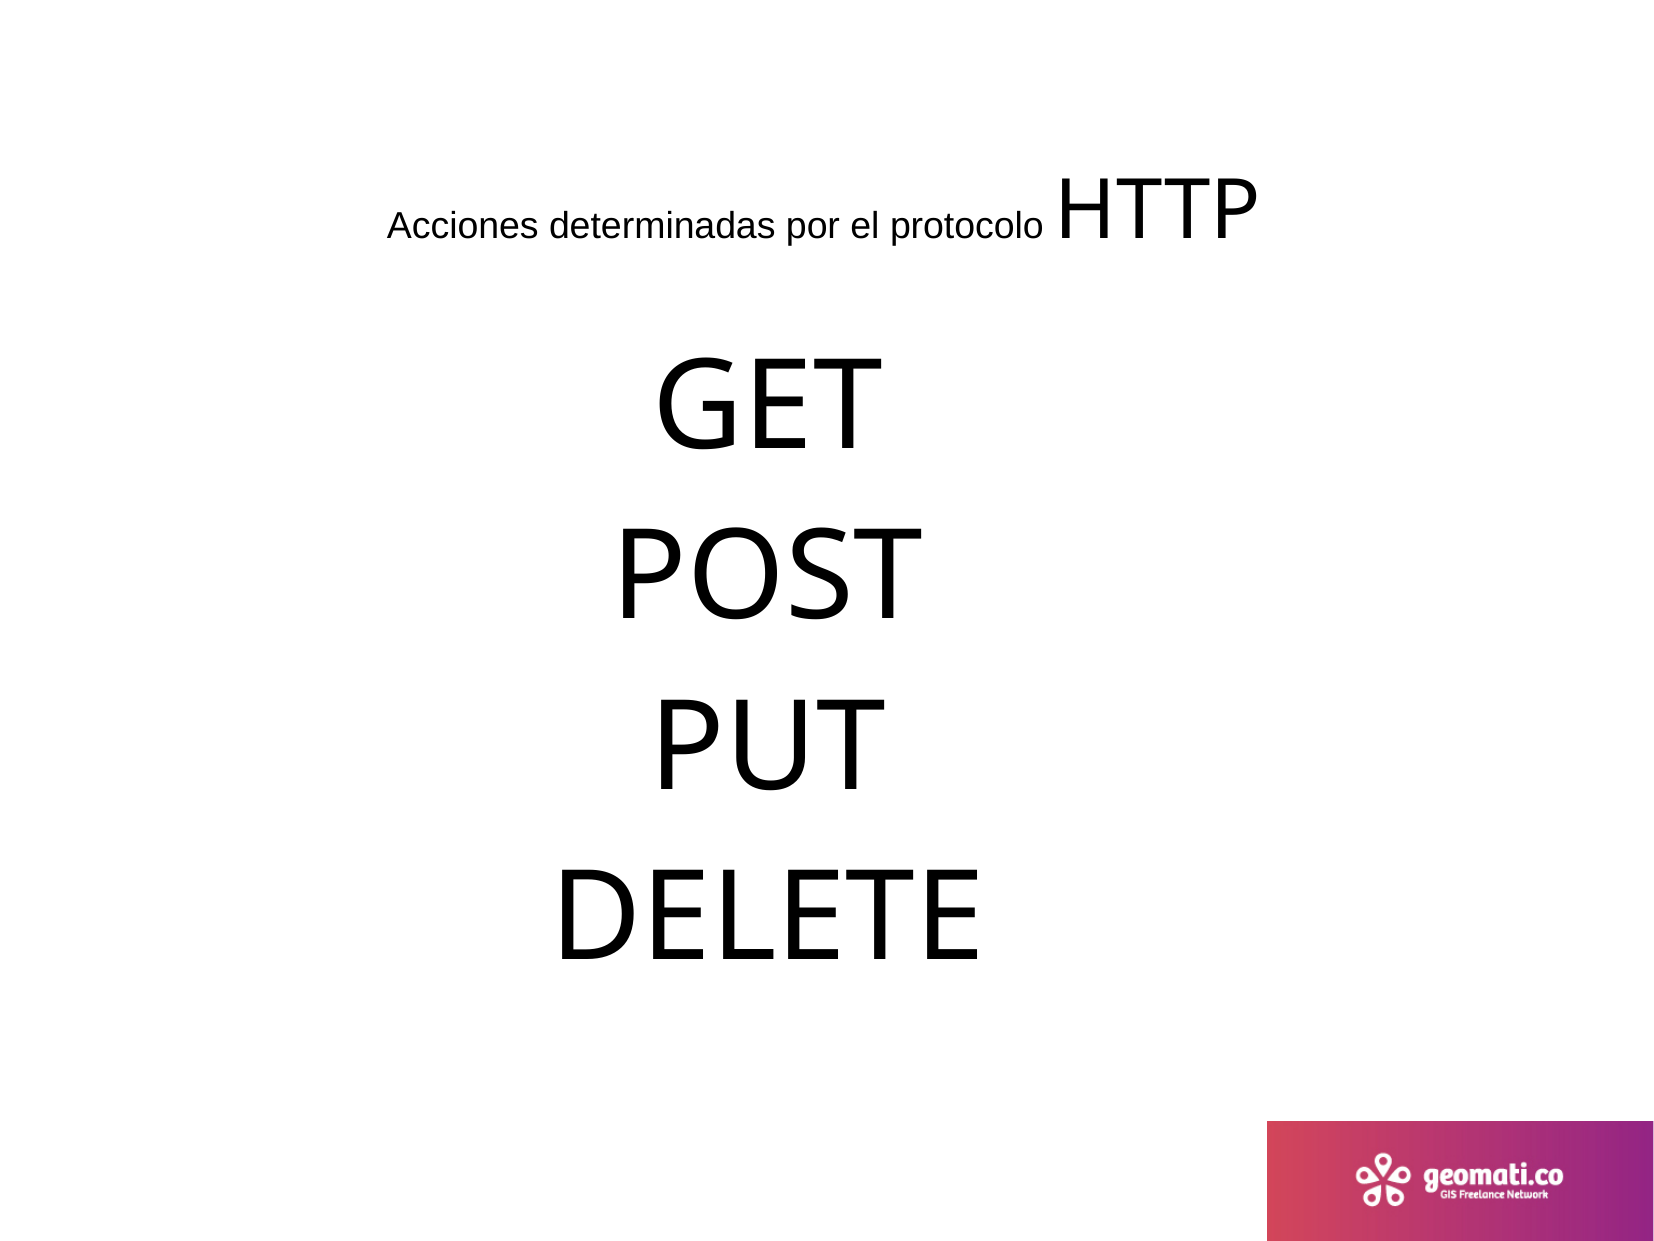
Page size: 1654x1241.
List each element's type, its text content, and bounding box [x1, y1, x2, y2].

text_box GET POST PUT DELETE [283, 307, 1252, 1044]
text_box Acciones determinadas por el protocolo HTTP [372, 141, 1282, 270]
picture [1267, 1121, 1654, 1241]
